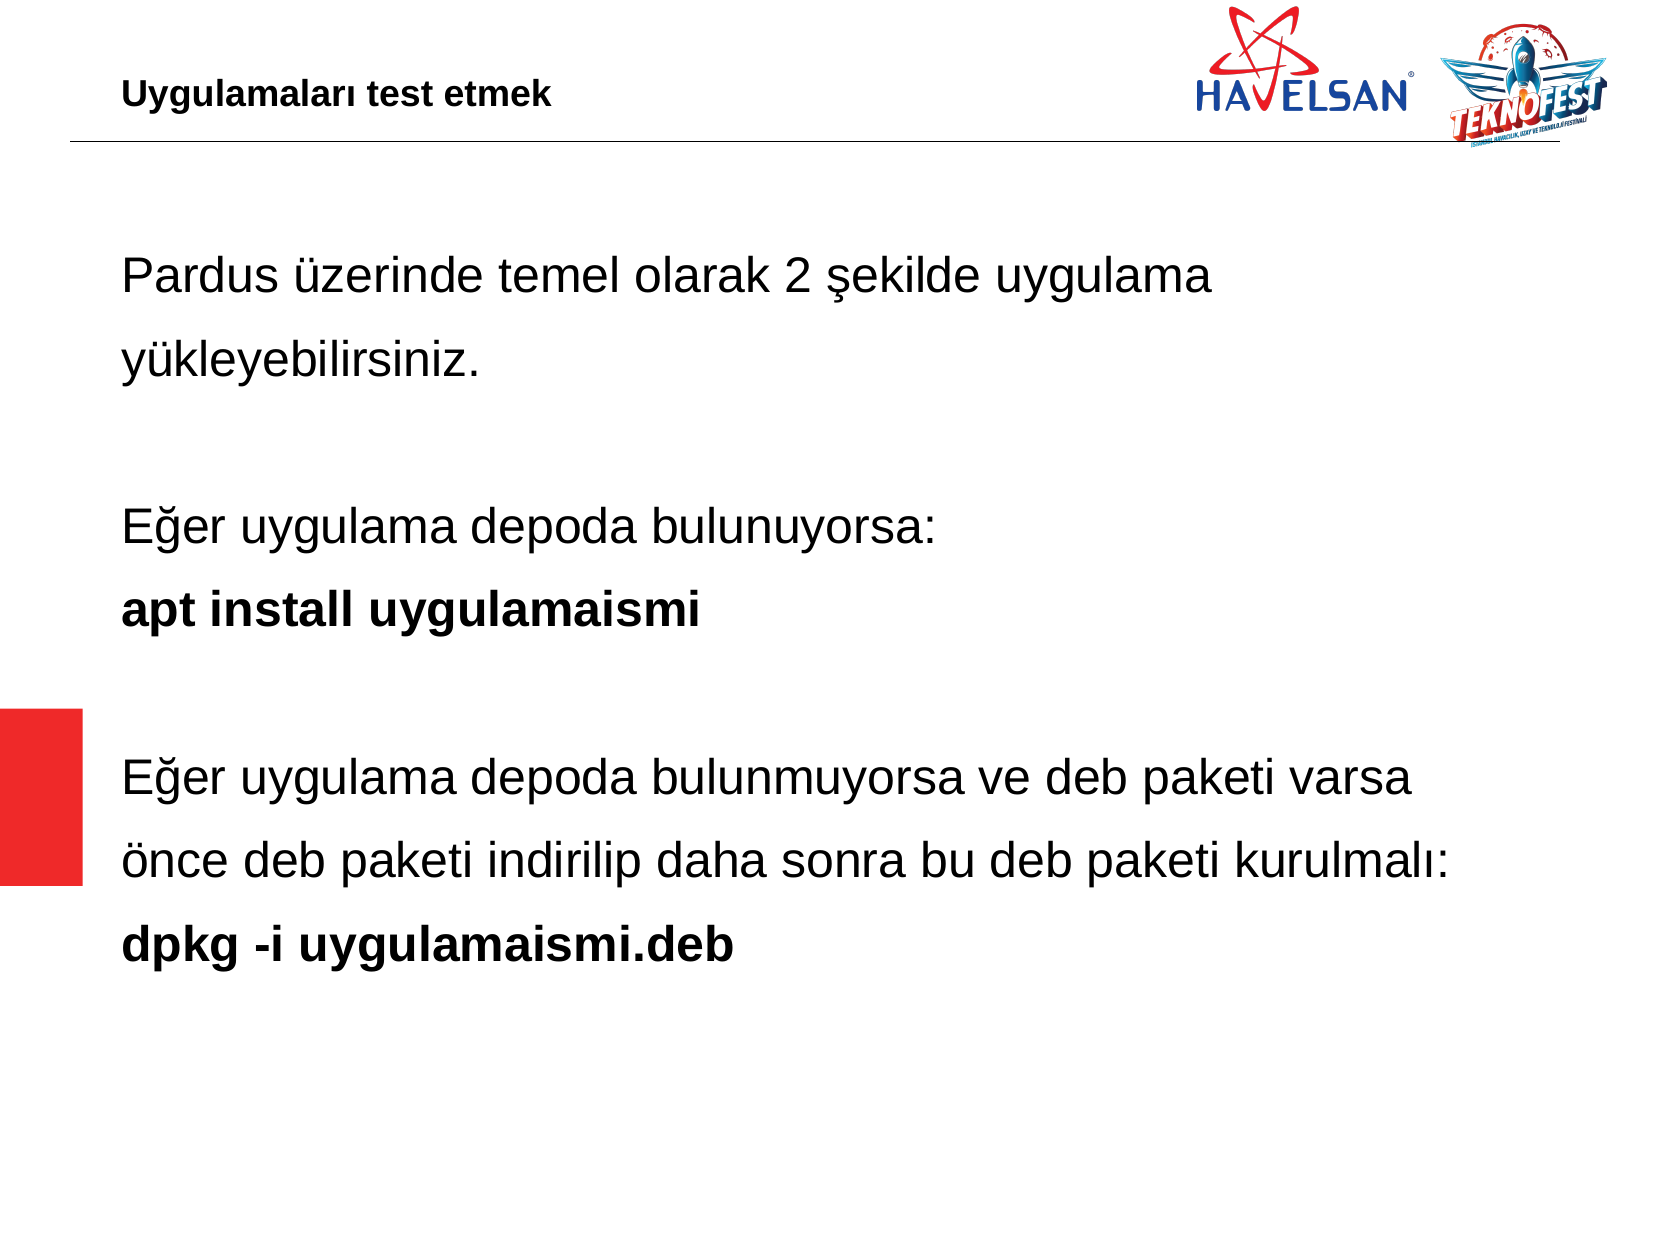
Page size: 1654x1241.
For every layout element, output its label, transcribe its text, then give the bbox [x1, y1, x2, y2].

text_box Uygulamaları test etmek [106, 65, 1536, 122]
picture [1195, 2, 1630, 154]
text_box Pardus üzerinde temel olarak 2 şekilde uygulama yükleyebilirsiniz. Eğer uygulama depoda bulunuyorsa: apt install uygulamaismi Eğer uygulama depoda bulunmuyorsa ve deb paketi varsa önce deb paketi indirilip daha sonra bu deb paketi kurulmalı: dpkg -i uygulamaismi.deb [106, 211, 1536, 1063]
